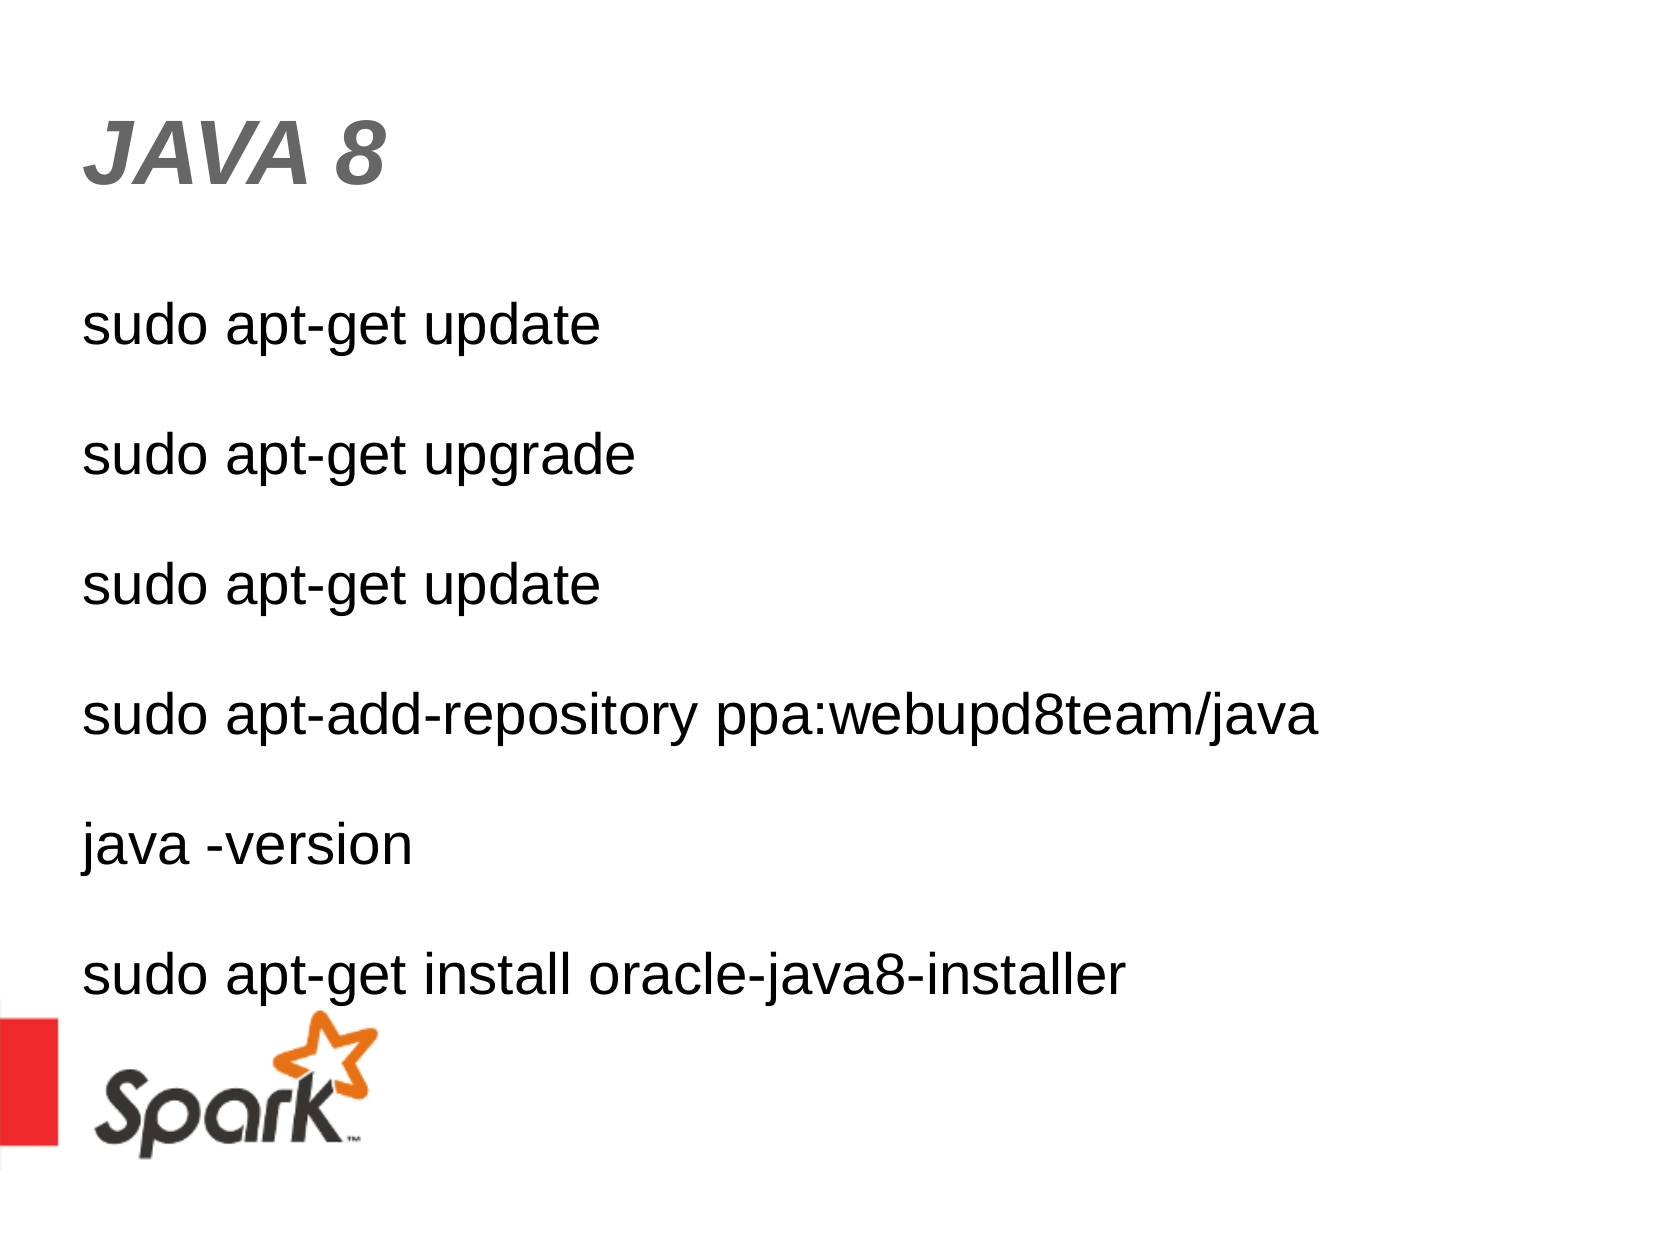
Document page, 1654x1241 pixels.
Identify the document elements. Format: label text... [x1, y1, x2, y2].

title JAVA 8 [82, 49, 1571, 257]
picture [0, 999, 392, 1170]
subtitle sudo apt-get update sudo apt-get upgrade sudo apt-get update sudo apt-add-repository ppa:webupd8team/java java -version sudo apt-get install oracle-java8-installer [82, 289, 1571, 1010]
